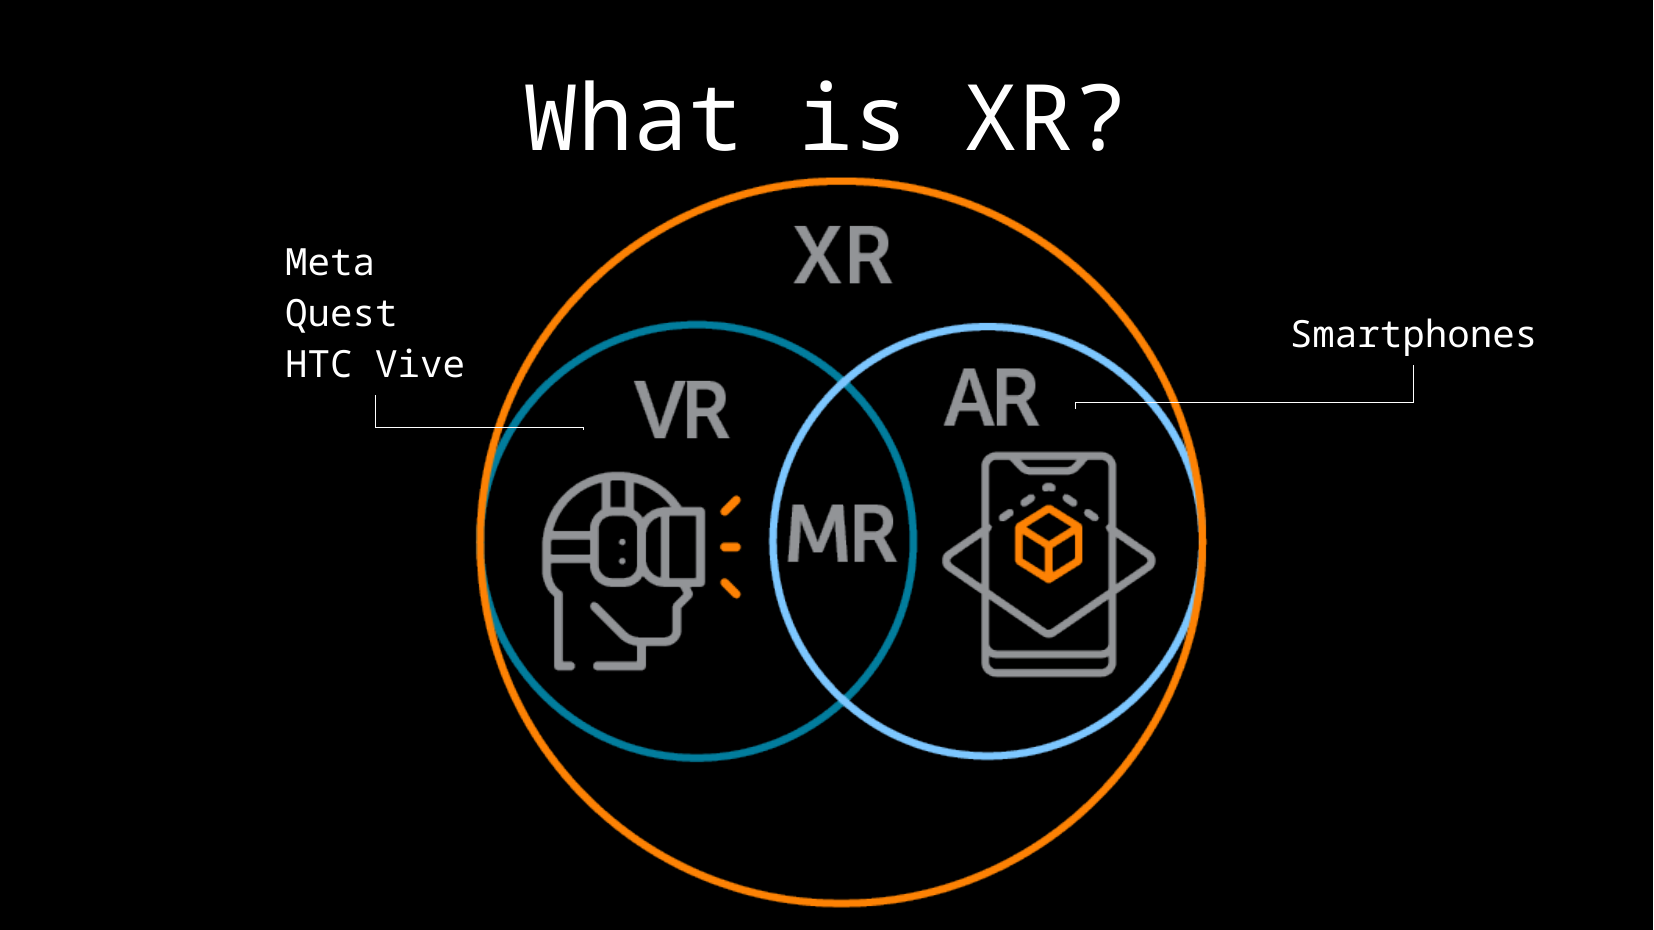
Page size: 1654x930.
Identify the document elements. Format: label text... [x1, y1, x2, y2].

text_box Smartphones [1275, 300, 1553, 363]
title What is XR? [82, 37, 1571, 193]
text_box Meta Quest HTC Vive [270, 228, 481, 385]
picture [343, 104, 1316, 930]
